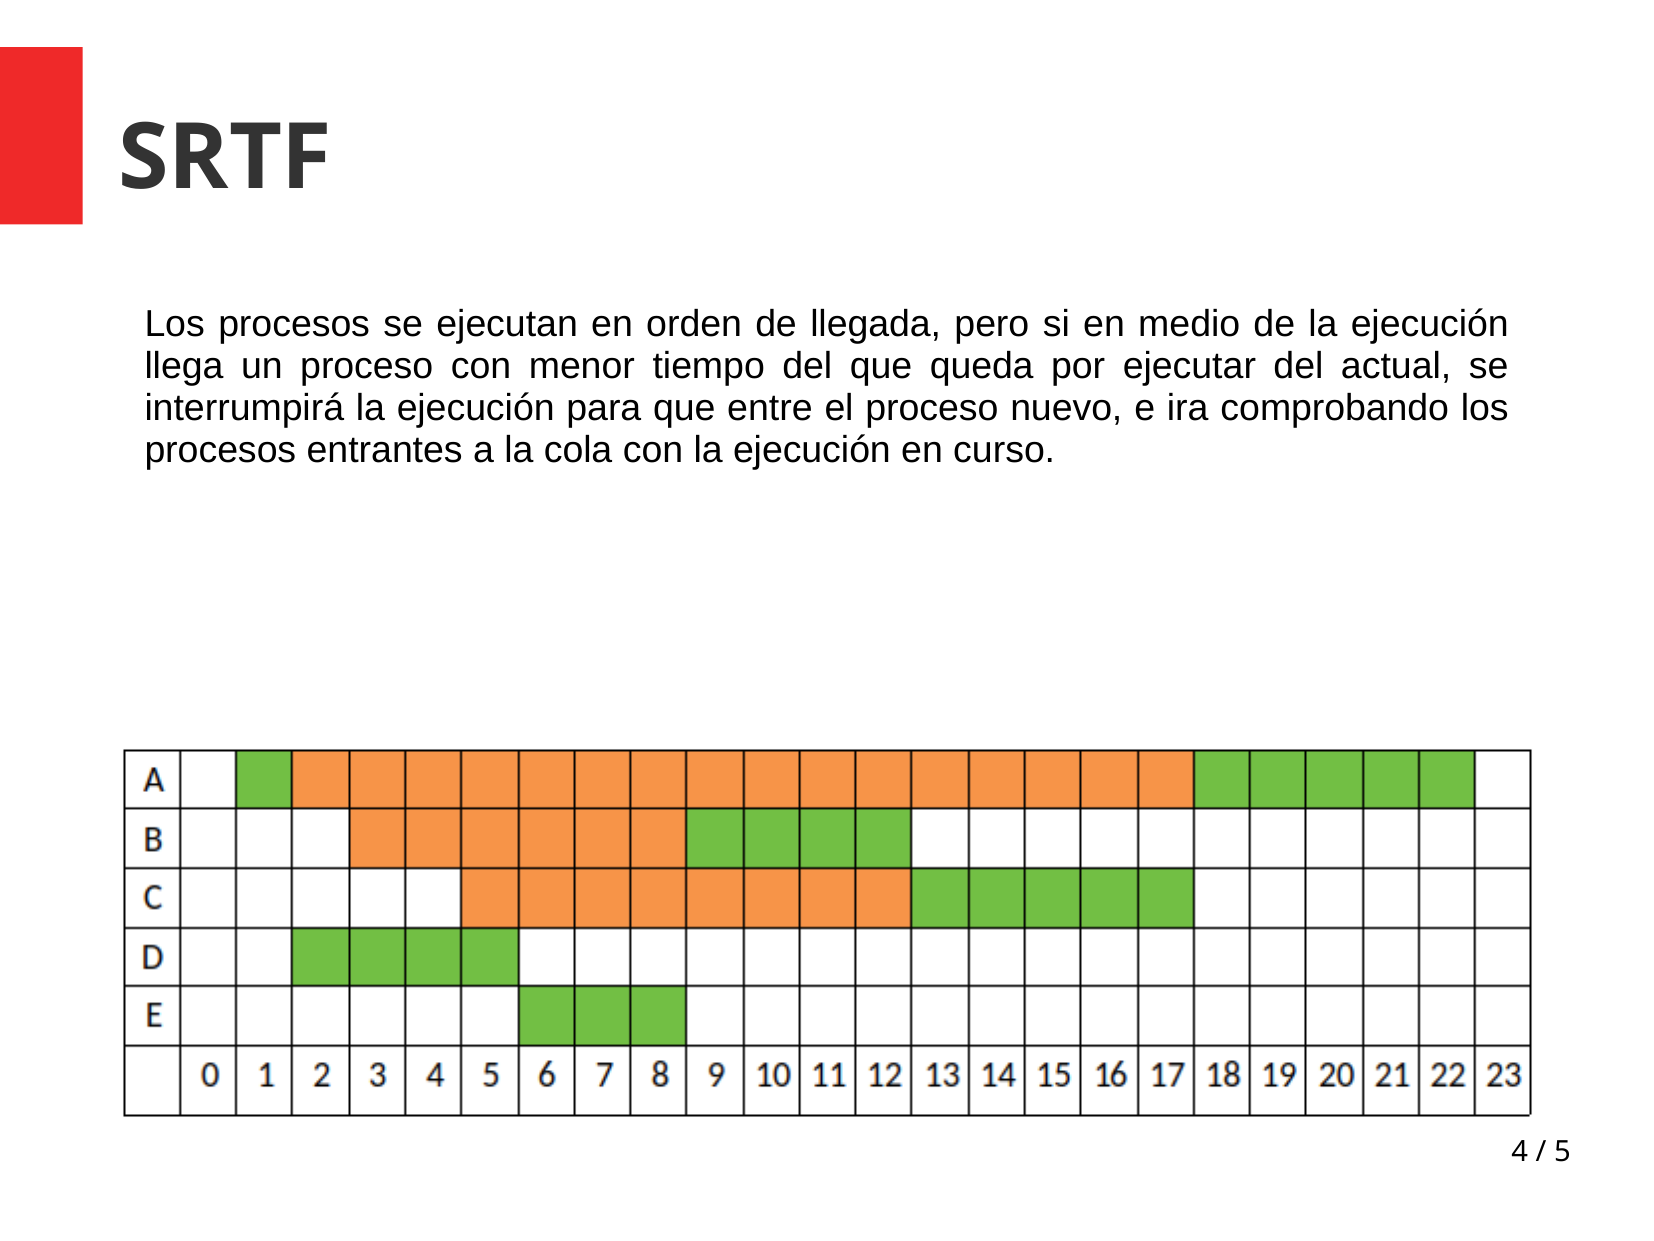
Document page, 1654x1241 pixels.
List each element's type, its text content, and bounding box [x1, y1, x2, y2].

title SRTF [118, 49, 1571, 257]
picture [118, 744, 1536, 1121]
text_box Los procesos se ejecutan en orden de llegada, pero si en medio de la ejecución llega un proceso con menor tiempo del que queda por ejecutar del actual, se interrumpirá la ejecución para que entre el proceso nuevo, e ira comprobando los procesos entrantes a la cola con la ejecución en curso. [129, 295, 1524, 479]
